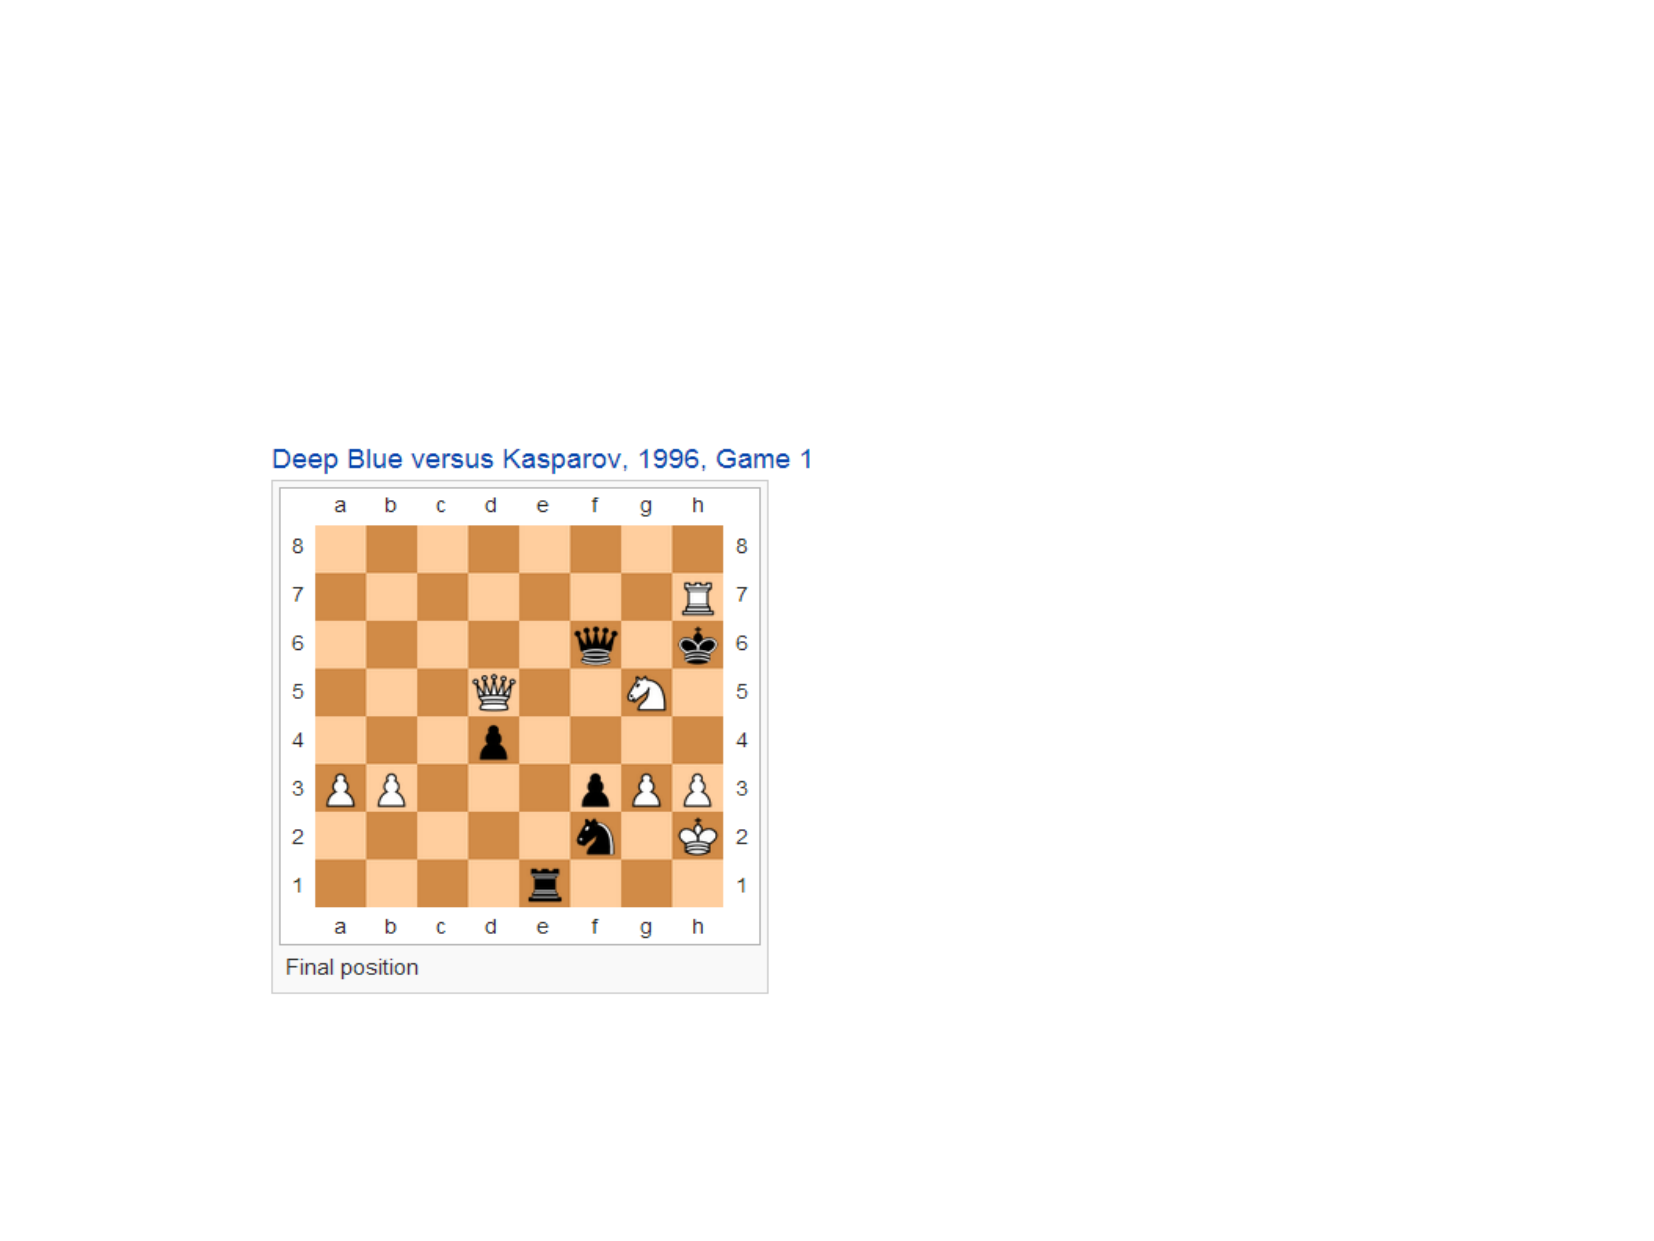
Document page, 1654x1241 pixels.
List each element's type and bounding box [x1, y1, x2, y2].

picture [259, 436, 827, 1000]
